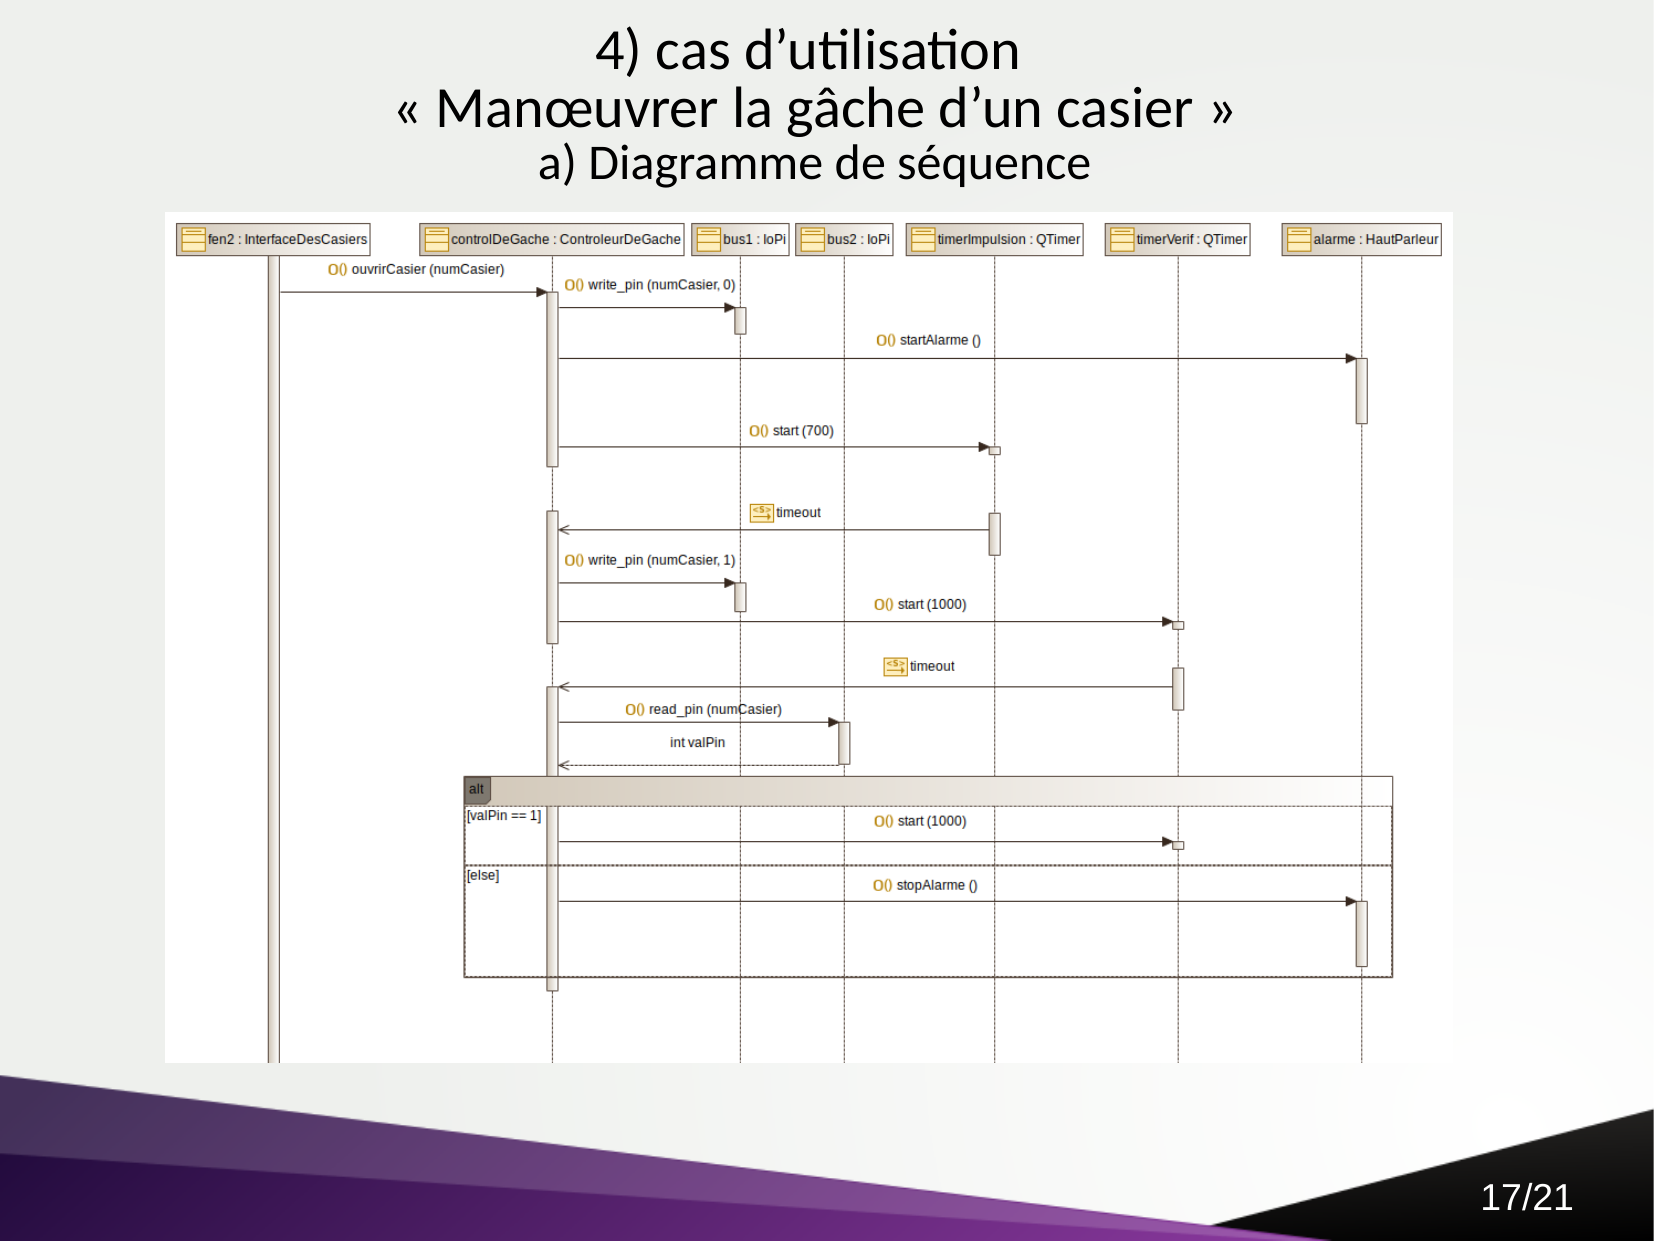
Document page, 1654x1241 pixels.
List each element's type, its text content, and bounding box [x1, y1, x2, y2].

picture [0, 0, 1654, 1241]
title 4) cas d’utilisation « Manœuvrer la gâche d’un casier » a) Diagramme de séquence [70, 5, 1559, 213]
text_box <numéro>/21 [1465, 1169, 1654, 1240]
